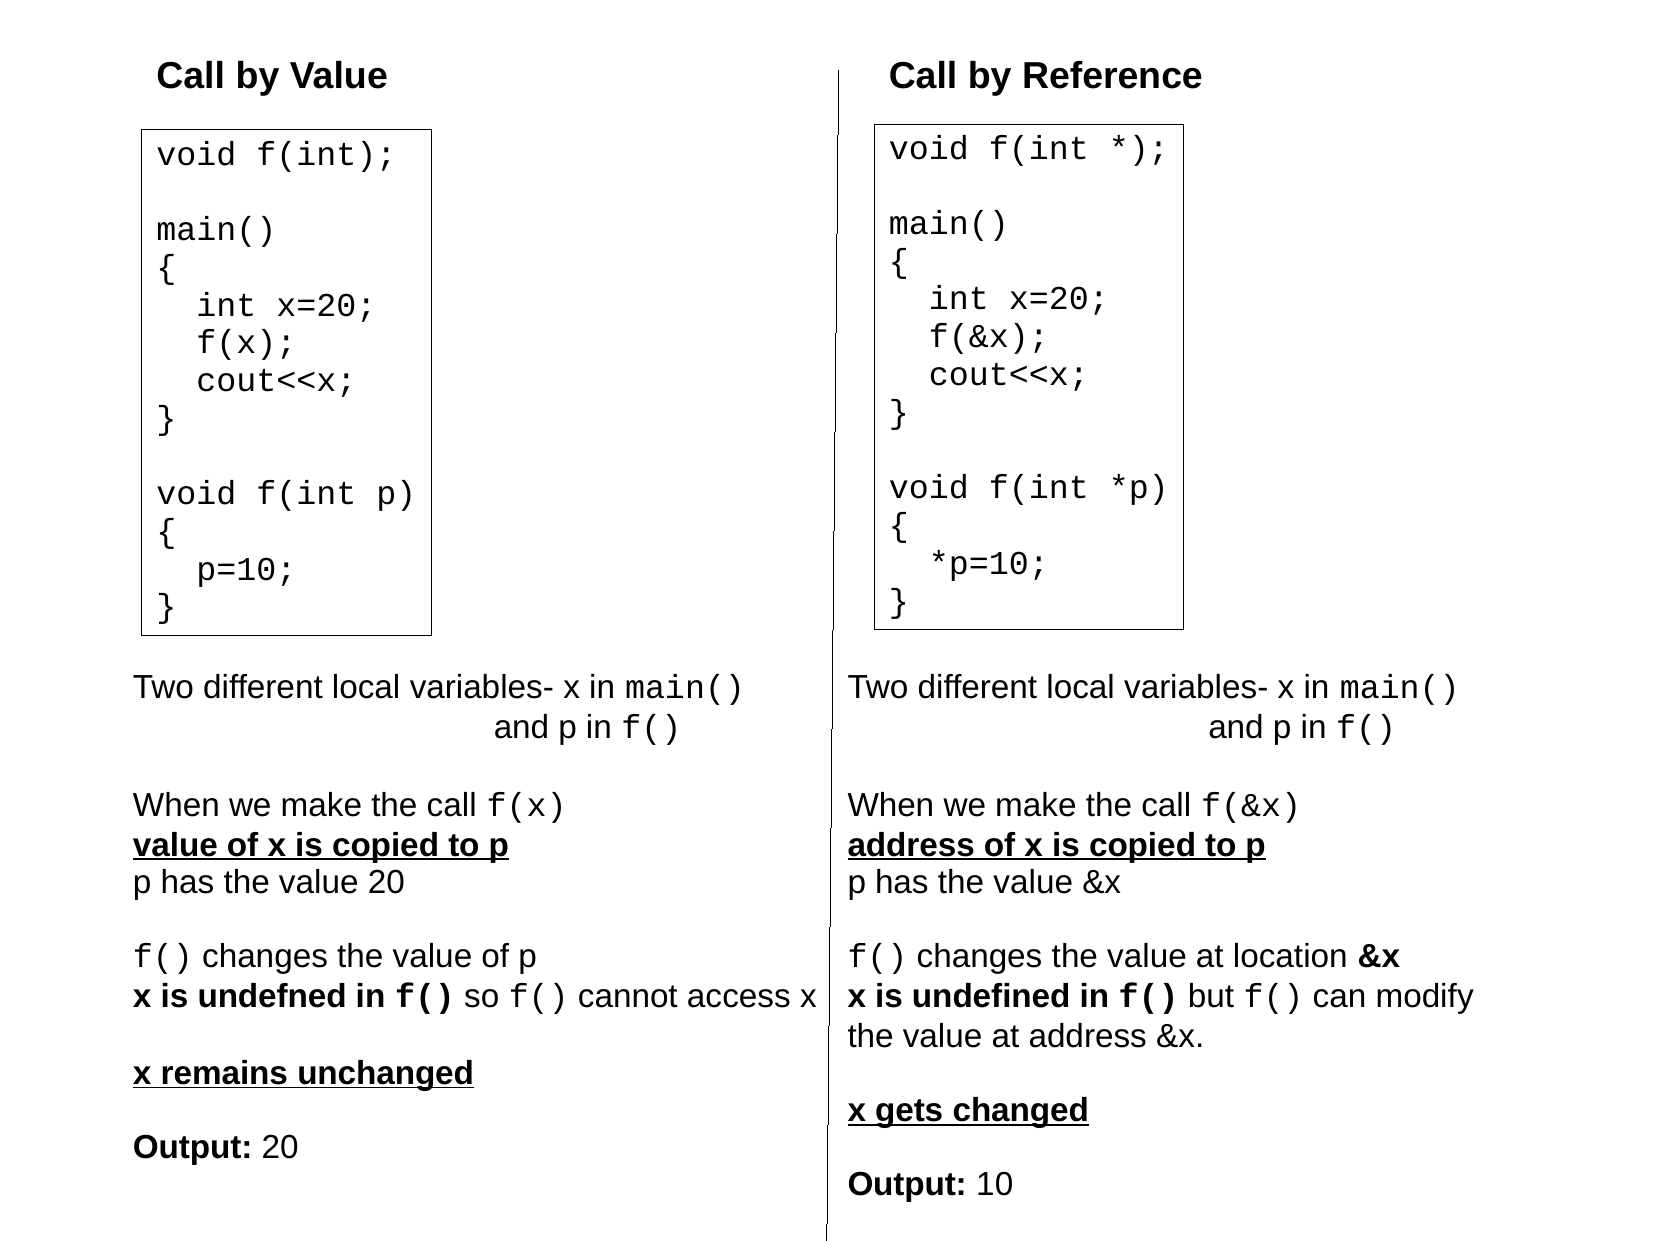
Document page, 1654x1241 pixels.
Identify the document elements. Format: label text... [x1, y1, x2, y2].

text_box Call by Reference [874, 47, 1218, 105]
text_box Two different local variables- x in main() and p in f() When we make the call f(&x) address of x is copied to p p has the value &x f() changes the value at location &x x is undefined in f() but f() can modify the value at address &x. x gets changed Output: 10 [832, 661, 1489, 1216]
text_box Two different local variables- x in main() and p in f() When we make the call f(x) value of x is copied to p p has the value 20 f() changes the value of p x is undefned in f() so f() cannot access x x remains unchanged Output: 20 [118, 661, 832, 1178]
text_box void f(int *); main() { int x=20; f(&x); cout<<x; } void f(int *p) { *p=10; } [874, 124, 1184, 630]
text_box Call by Value [141, 47, 403, 105]
text_box void f(int); main() { int x=20; f(x); cout<<x; } void f(int p) { p=10; } [141, 129, 432, 636]
